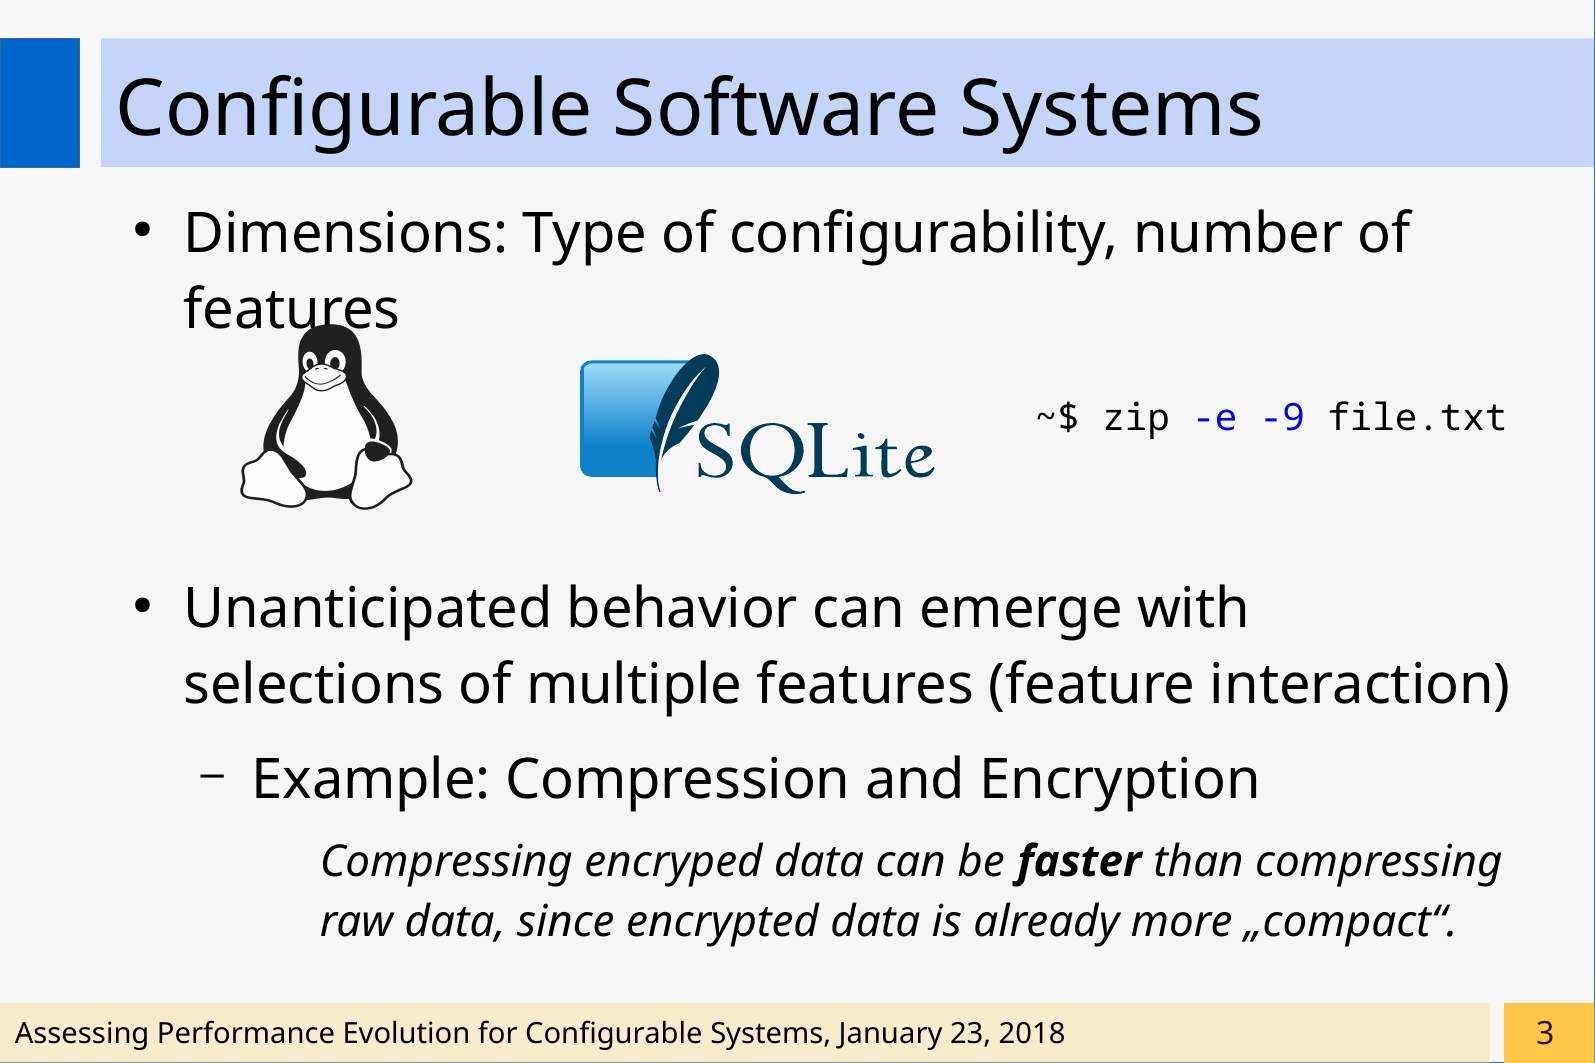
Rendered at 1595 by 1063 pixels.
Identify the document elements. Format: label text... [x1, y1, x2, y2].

picture [569, 345, 946, 504]
text_box ~$ zip -e -9 file.txt [1020, 383, 1560, 451]
list Dimensions: Type of configurability, number of features Unanticipated behavior can emerge with selections of multiple features (feature interaction) Example: Compression and Encryption Compressing encryped data can be faster than compressing raw data, since encrypted data is already more „compact“. [115, 192, 1515, 978]
title Configurable Software Systems [115, 42, 1515, 168]
picture [240, 324, 413, 511]
